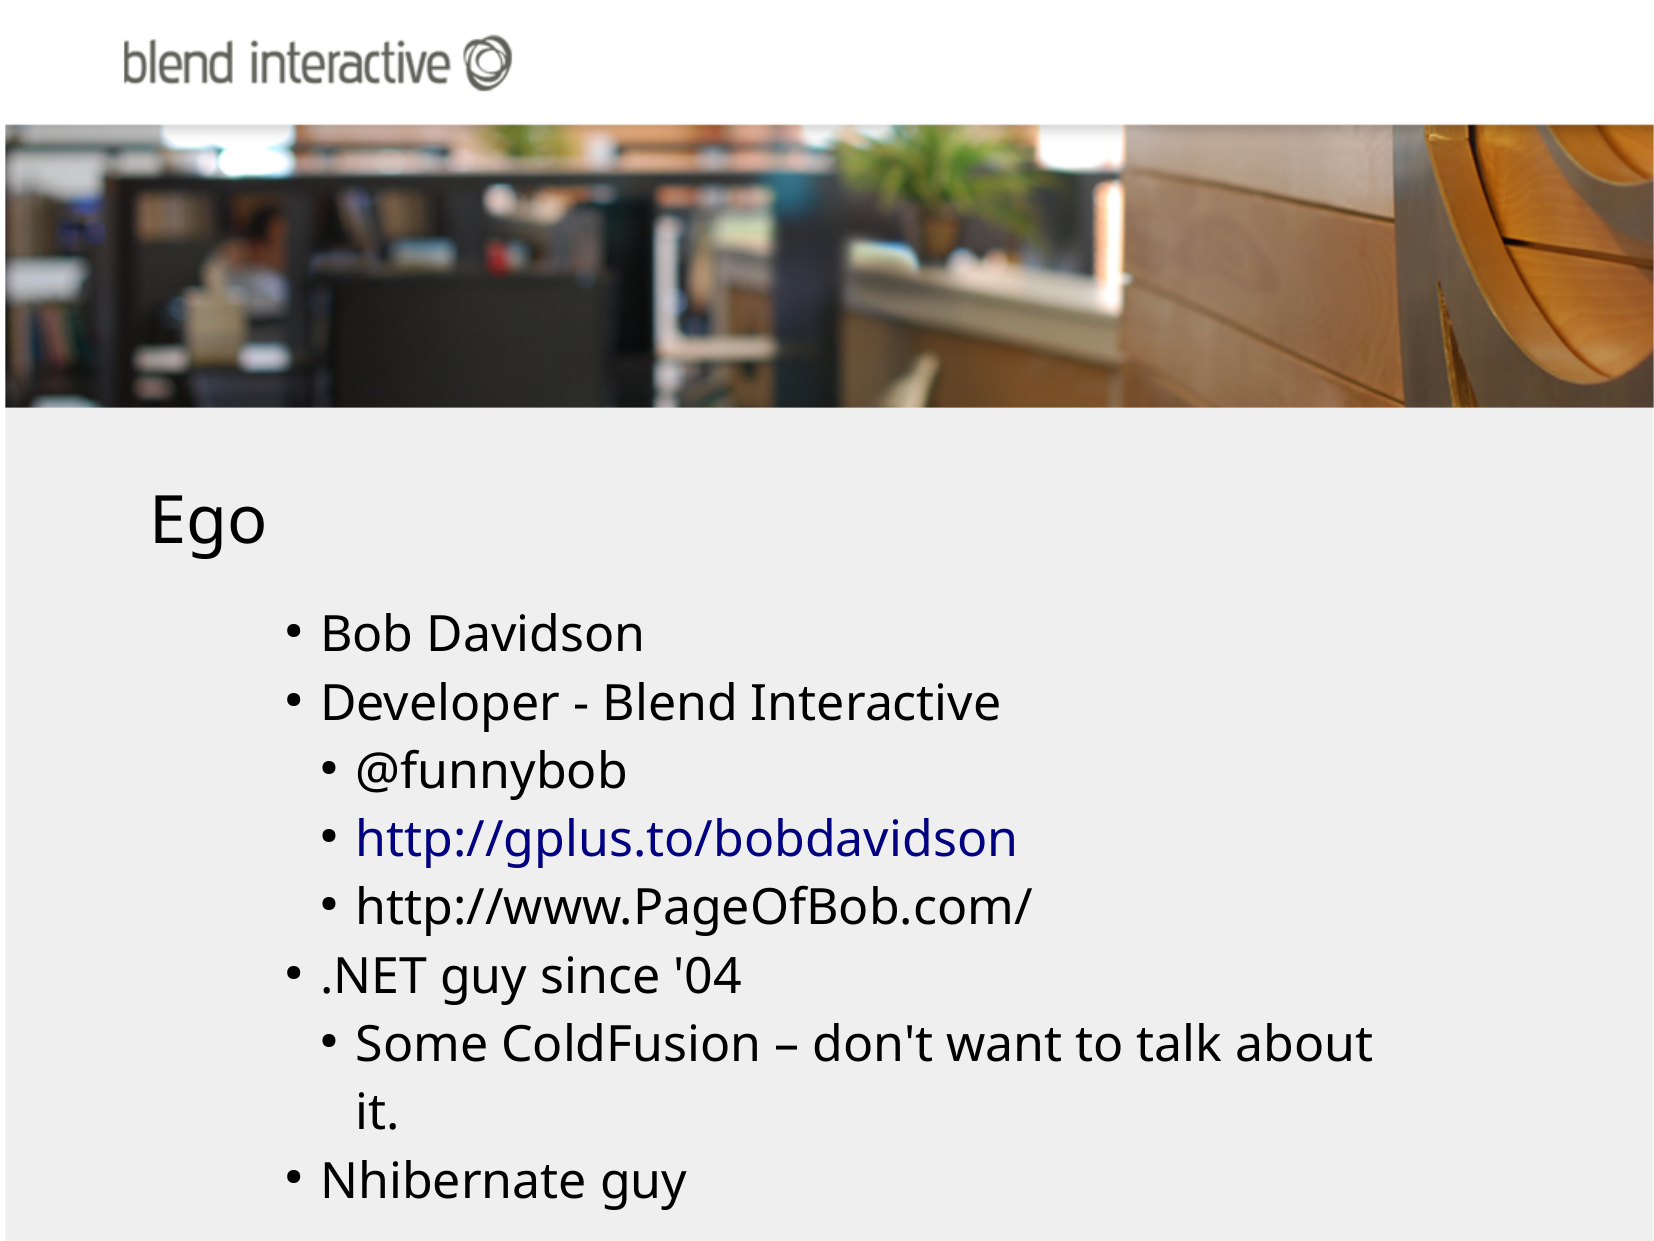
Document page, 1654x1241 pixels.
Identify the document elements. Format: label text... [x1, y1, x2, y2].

text_box Ego [135, 465, 273, 561]
text_box Bob Davidson Developer - Blend Interactive @funnybob http://gplus.to/bobdavidson http://www.PageOfBob.com/ .NET guy since '04 Some ColdFusion – don't want to talk about it. Nhibernate guy [270, 591, 1411, 1186]
picture [5, 4, 1654, 1241]
